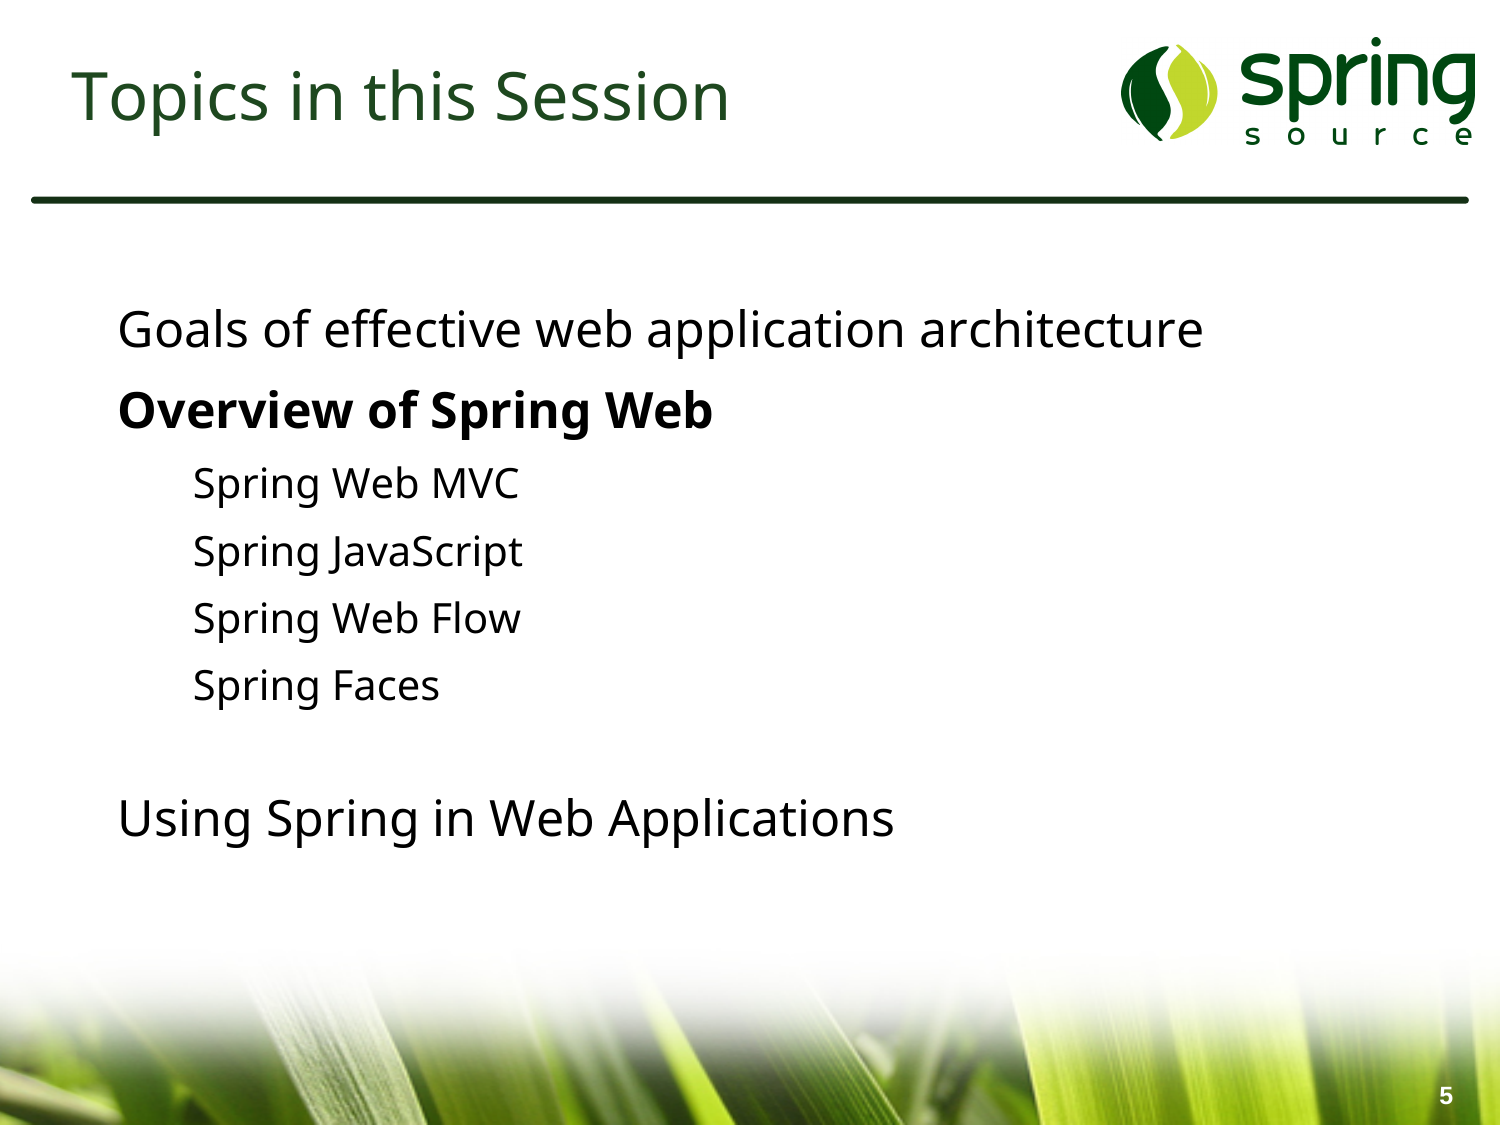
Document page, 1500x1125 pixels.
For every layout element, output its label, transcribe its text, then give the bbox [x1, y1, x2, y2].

picture [1121, 37, 1475, 145]
title Topics in this Session [56, 13, 1089, 176]
list Goals of effective web application architecture Overview of Spring Web Spring Web MVC Spring JavaScript Spring Web Flow Spring Faces Using Spring in Web Applications [103, 286, 1394, 950]
picture [0, 944, 1500, 1125]
